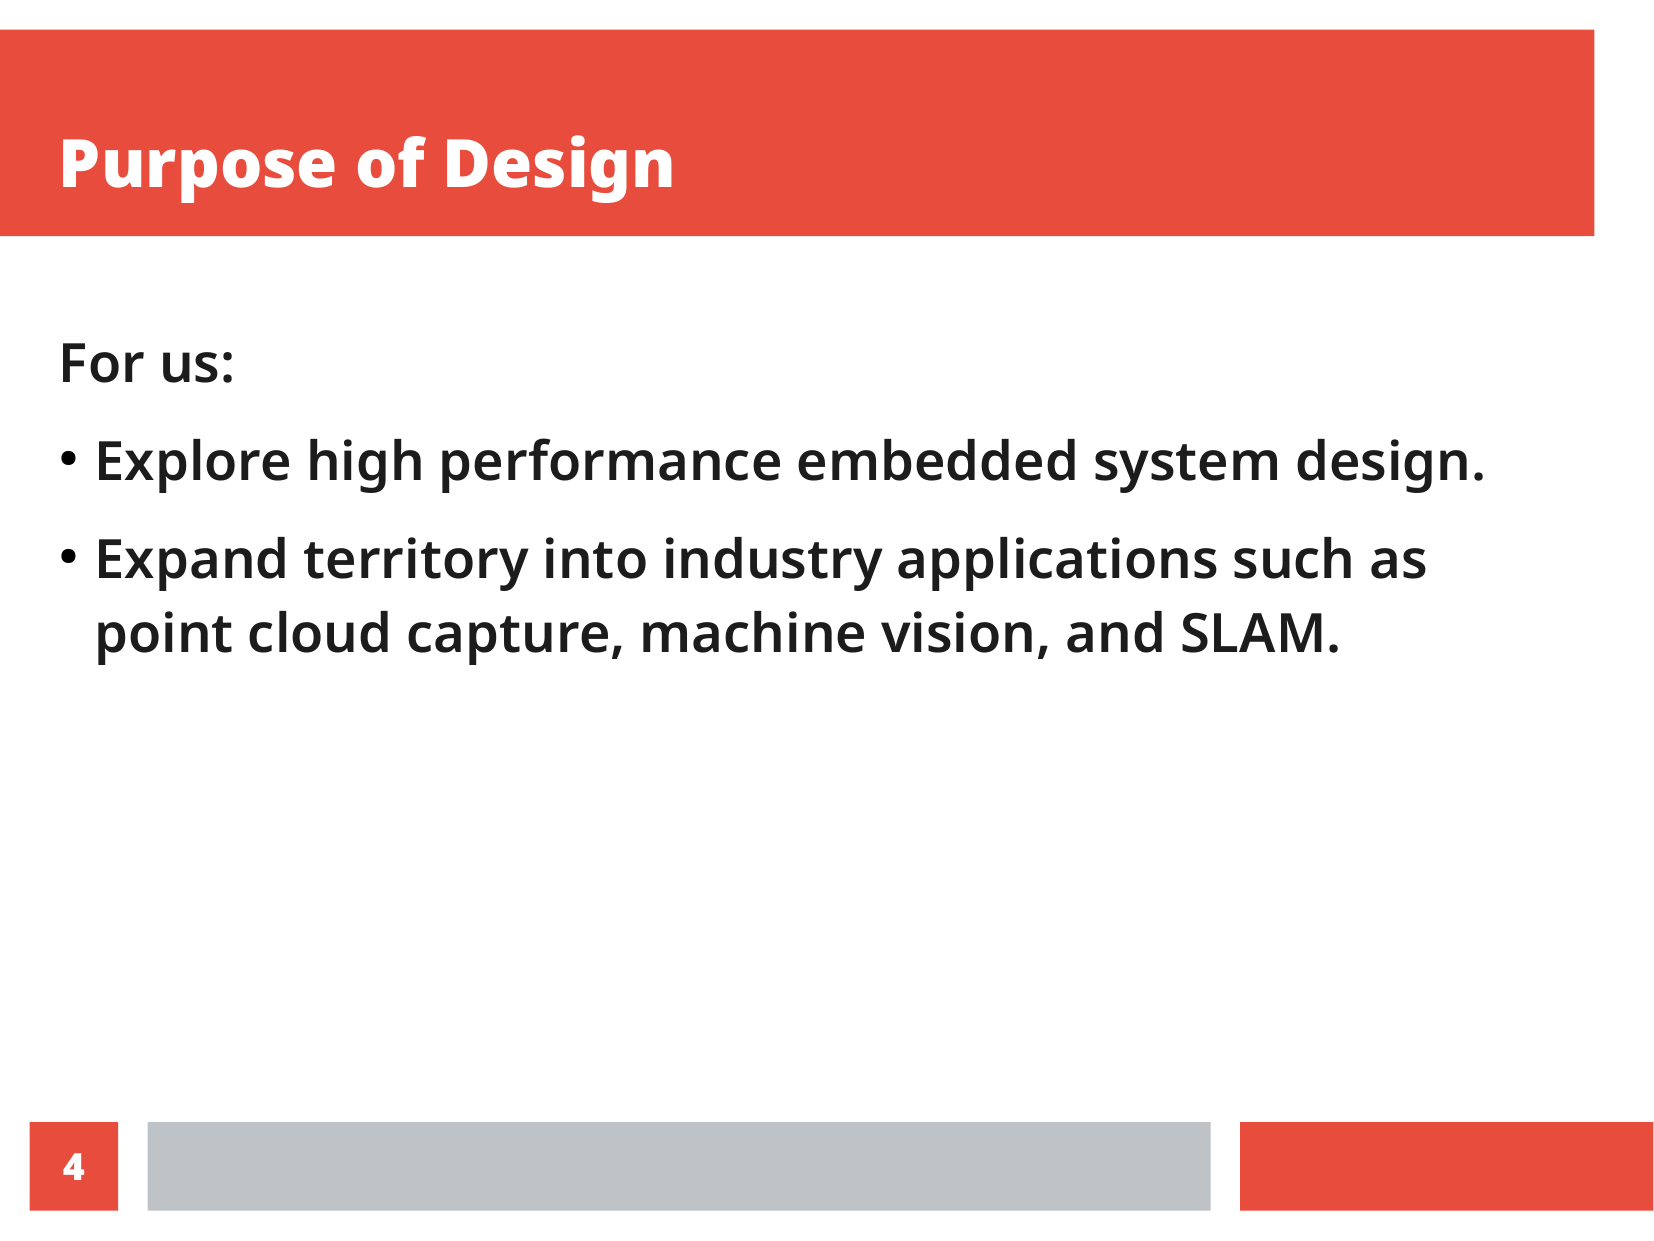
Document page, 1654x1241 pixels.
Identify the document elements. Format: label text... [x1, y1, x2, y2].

list For us: Explore high performance embedded system design. Expand territory into industry applications such as point cloud capture, machine vision, and SLAM. [59, 324, 1565, 1093]
title Purpose of Design [59, 59, 1595, 207]
